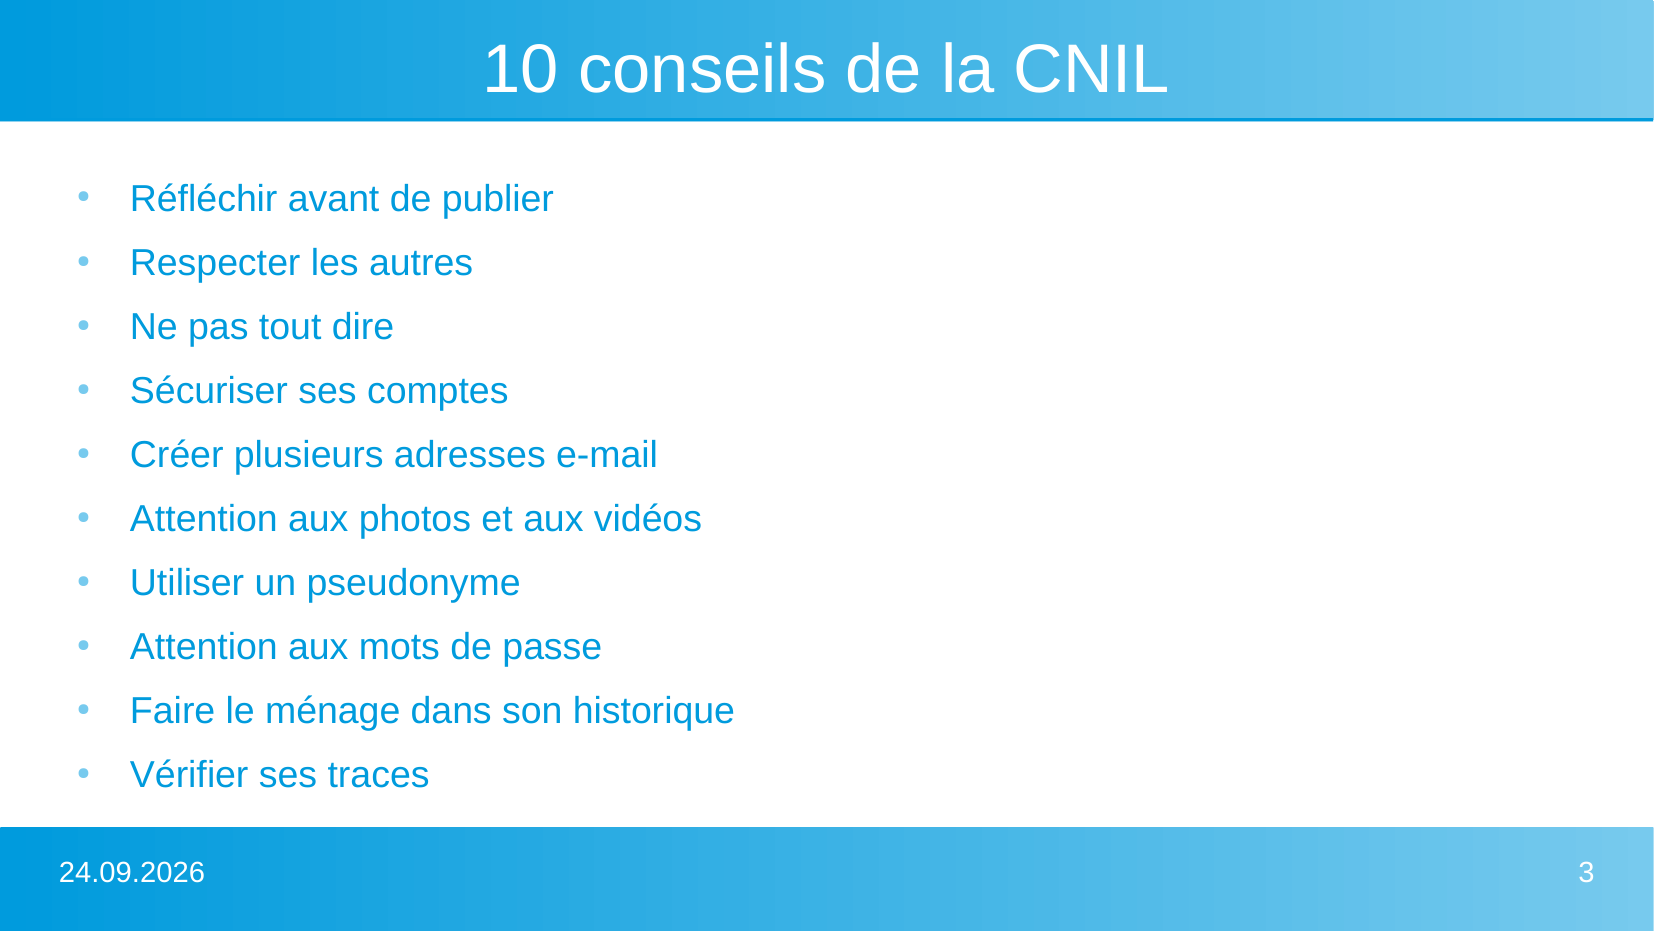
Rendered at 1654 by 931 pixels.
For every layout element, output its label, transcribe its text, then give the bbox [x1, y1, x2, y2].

title 10 conseils de la CNIL [59, 29, 1595, 108]
list Réfléchir avant de publier Respecter les autres Ne pas tout dire Sécuriser ses comptes Créer plusieurs adresses e-mail Attention aux photos et aux vidéos Utiliser un pseudonyme Attention aux mots de passe Faire le ménage dans son historique Vérifier ses traces [59, 177, 1595, 768]
